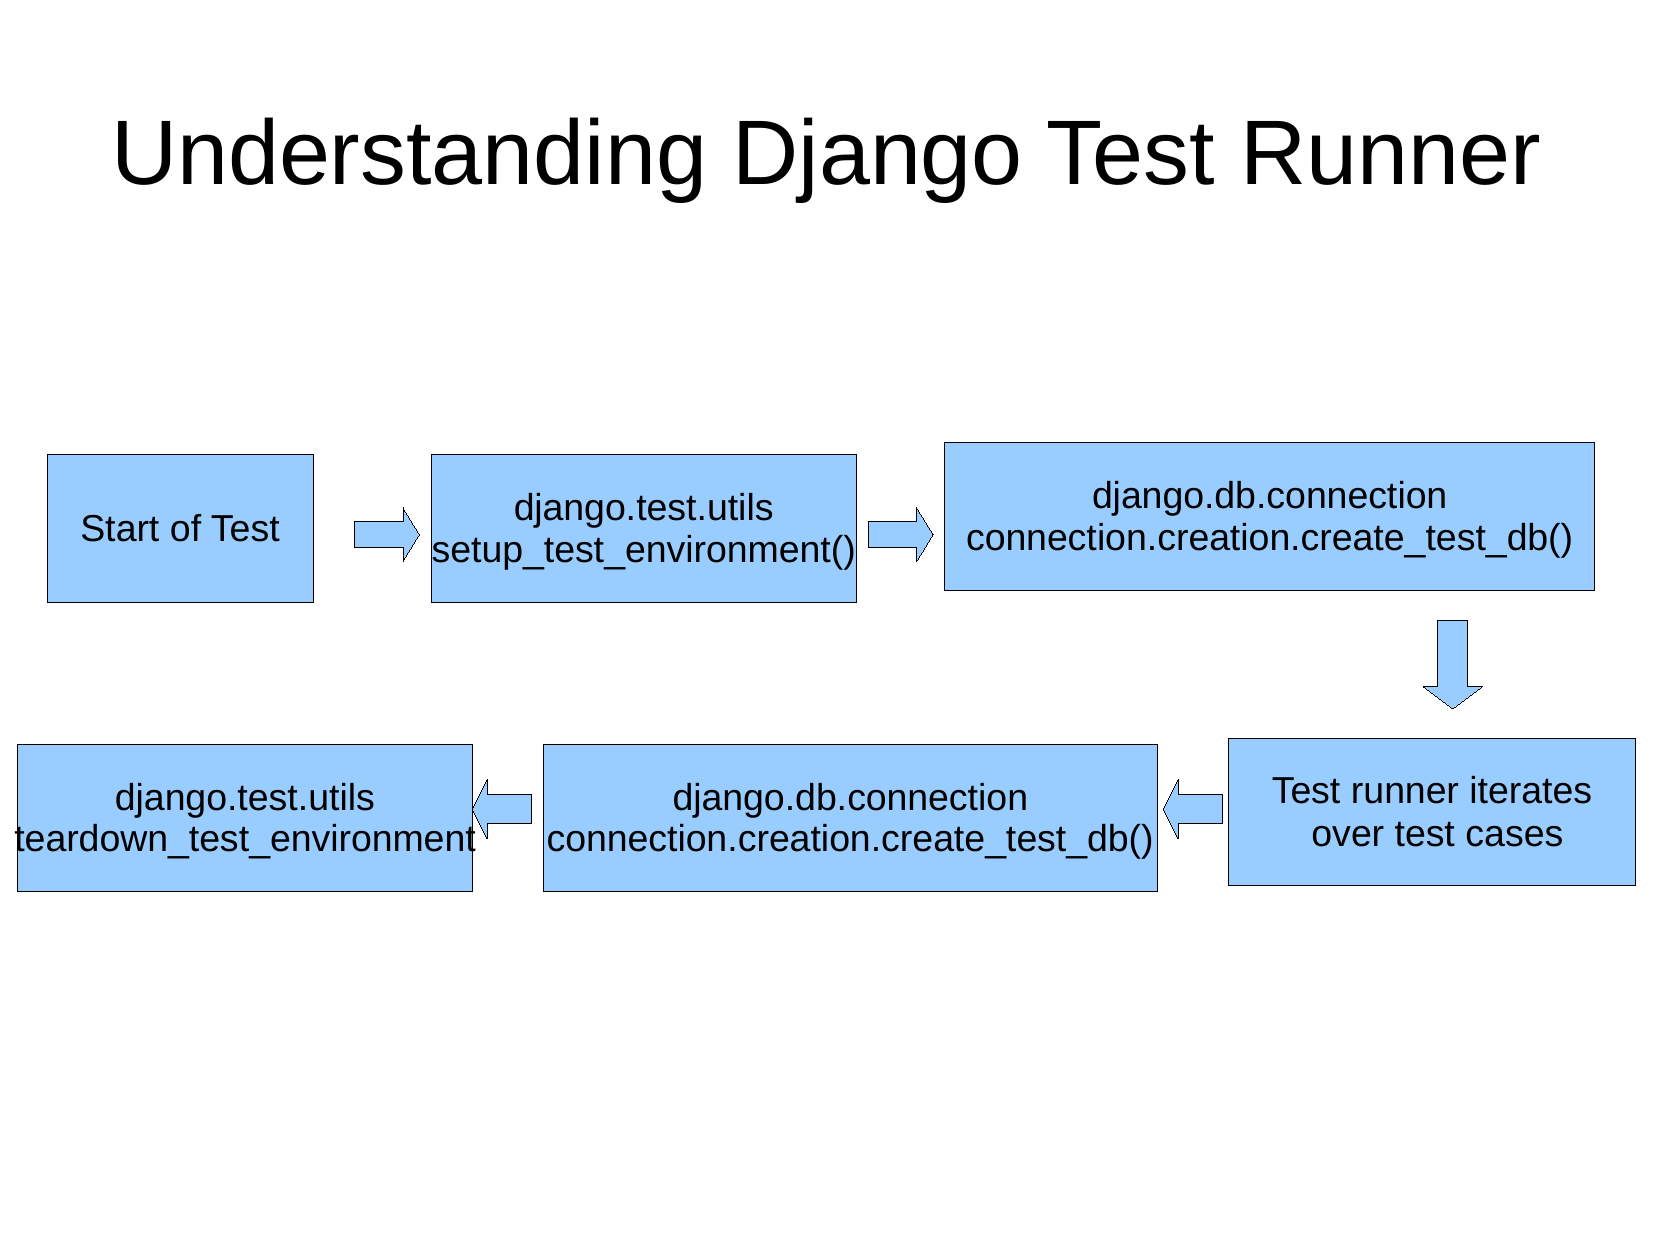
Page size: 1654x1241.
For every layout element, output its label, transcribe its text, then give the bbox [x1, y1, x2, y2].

text_box django.test.utils teardown_test_environment [17, 744, 473, 892]
text_box [868, 507, 934, 562]
text_box [354, 507, 420, 562]
text_box django.db.connection connection.creation.create_test_db() [543, 744, 1158, 892]
text_box [1163, 779, 1223, 839]
title Understanding Django Test Runner [82, 56, 1571, 250]
text_box Test runner iterates over test cases [1228, 738, 1636, 886]
text_box [1423, 620, 1483, 709]
text_box [472, 779, 532, 839]
text_box django.test.utils setup_test_environment() [431, 454, 857, 603]
text_box django.db.connection connection.creation.create_test_db() [944, 442, 1595, 591]
text_box Start of Test [47, 454, 314, 603]
